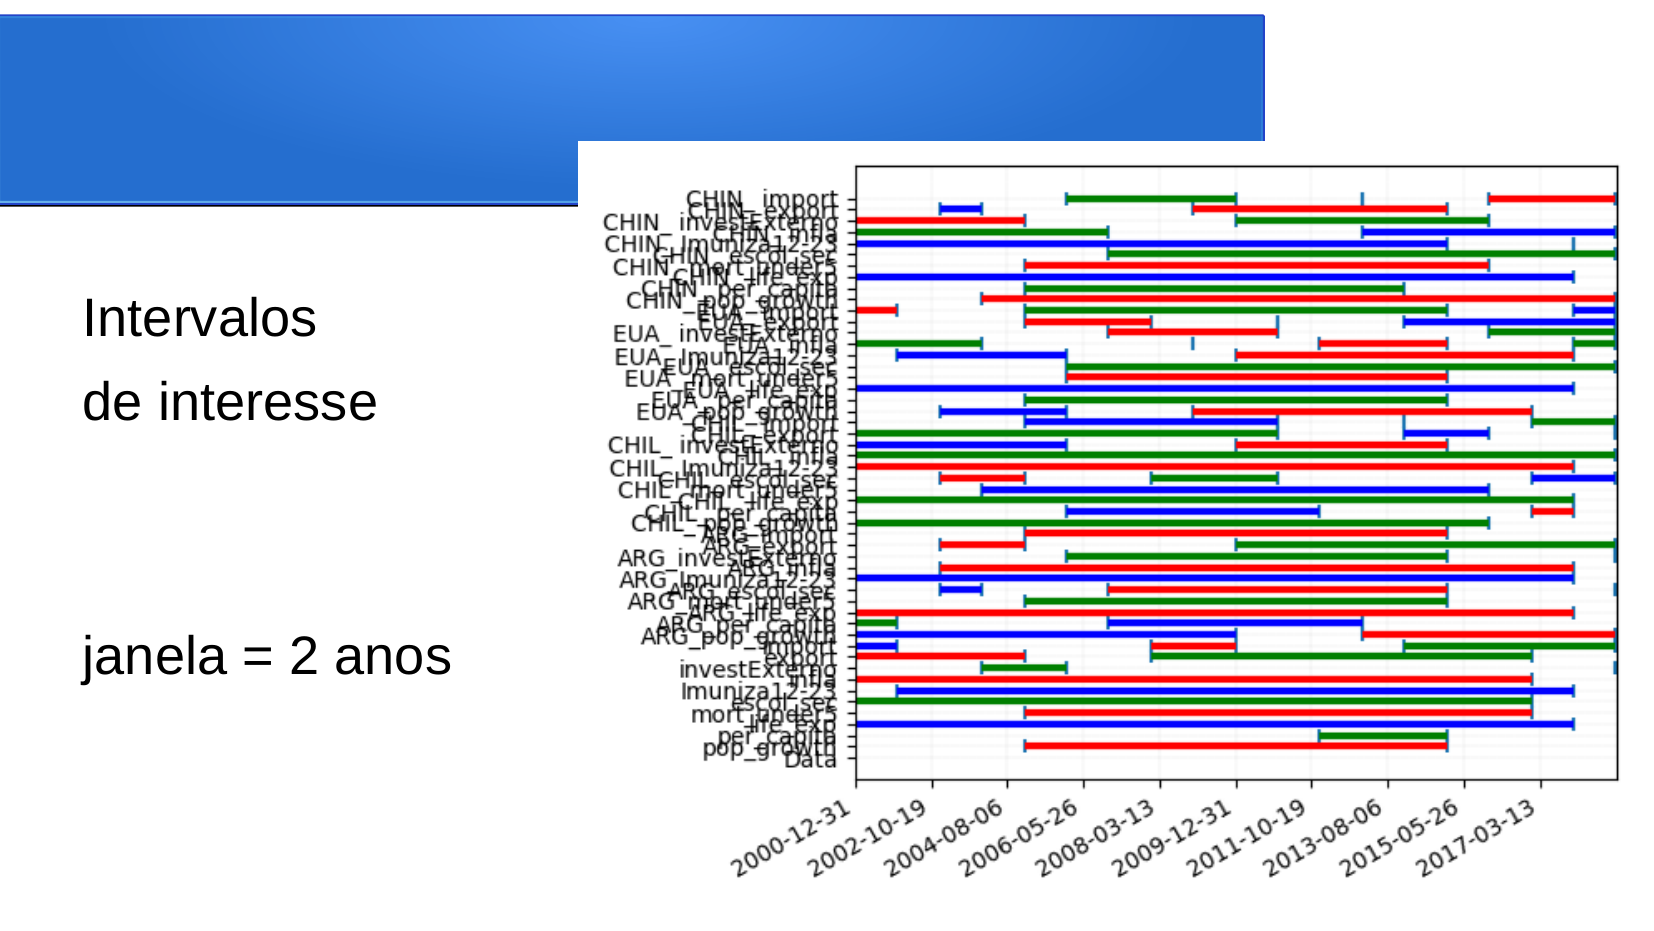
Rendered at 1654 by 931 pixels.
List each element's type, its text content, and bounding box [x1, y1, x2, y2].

list Intervalos de interesse janela = 2 anos [11, 287, 1501, 827]
picture [578, 141, 1642, 931]
